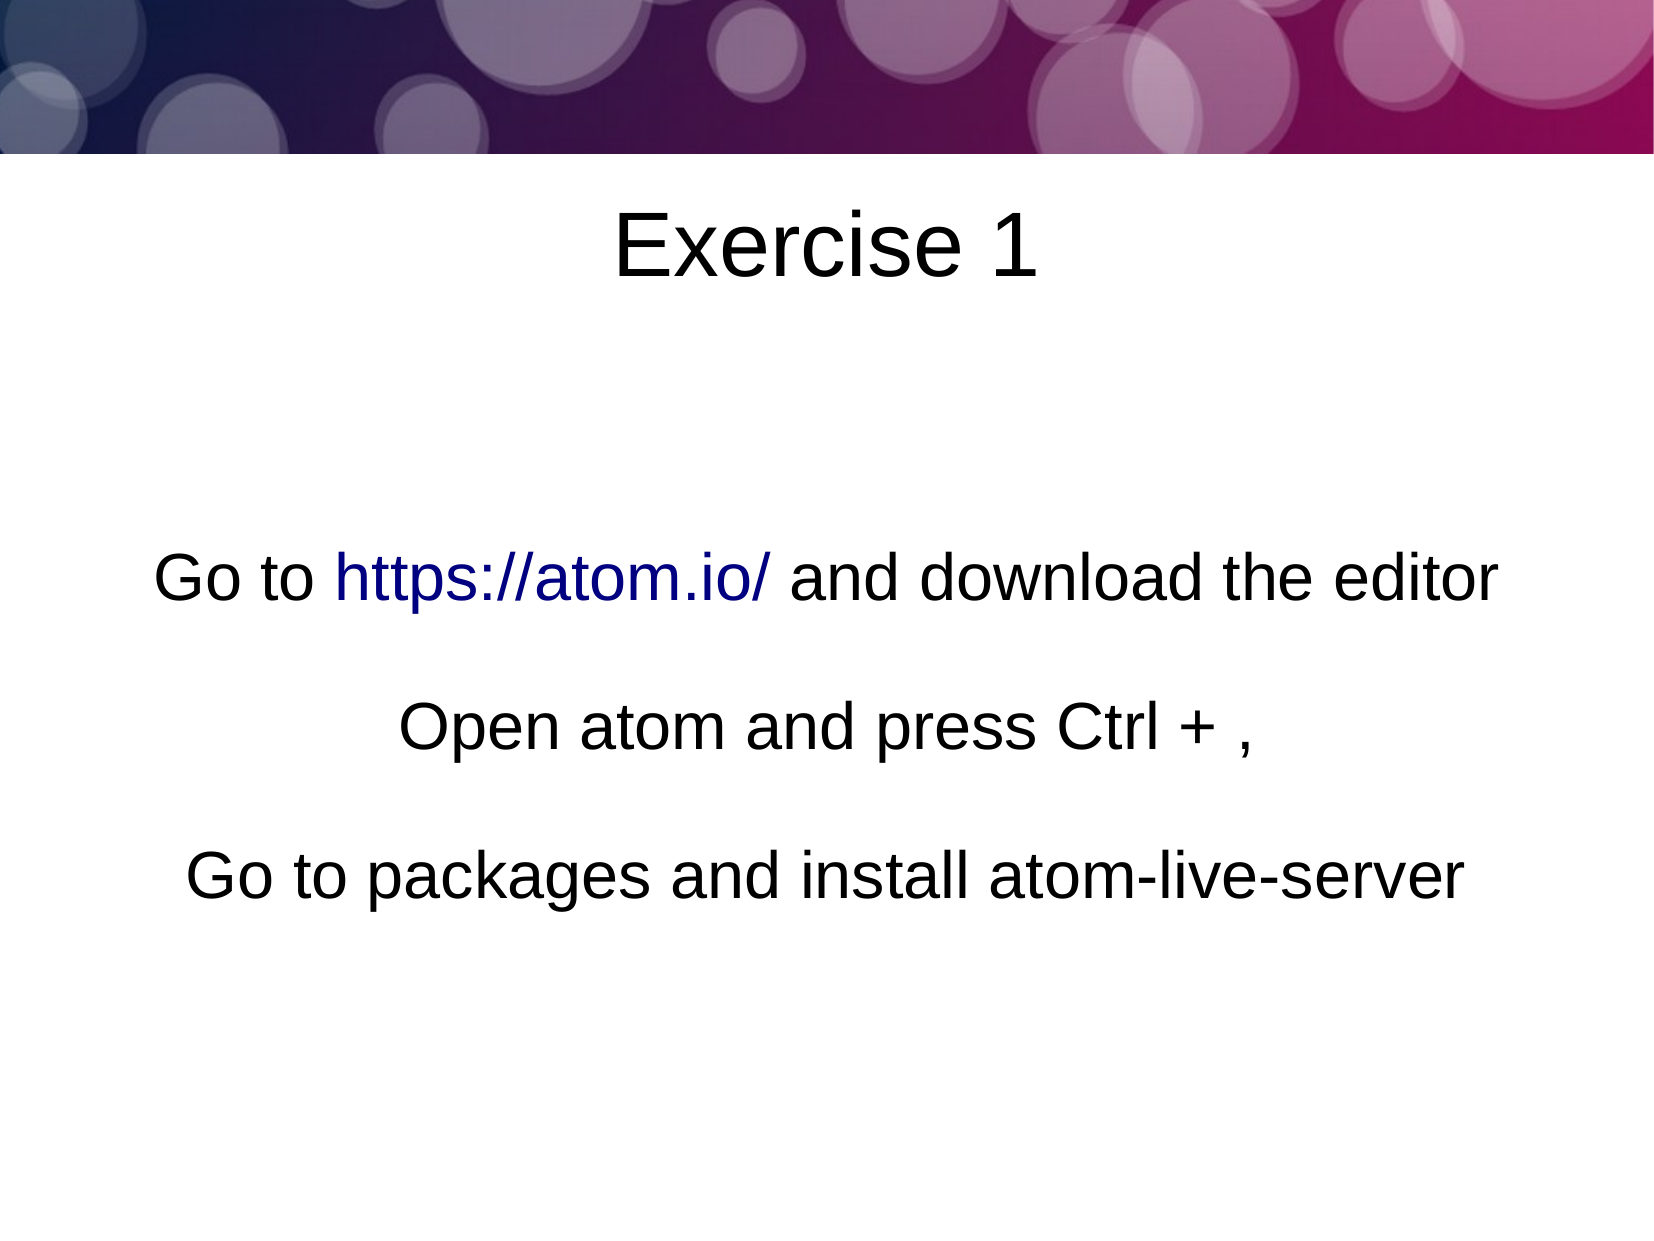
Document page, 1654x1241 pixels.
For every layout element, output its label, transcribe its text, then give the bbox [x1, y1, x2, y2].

picture [0, 0, 1654, 154]
title Exercise 1 [82, 159, 1571, 331]
subtitle Go to https://atom.io/ and download the editor Open atom and press Ctrl + , Go to packages and install atom-live-server [82, 366, 1571, 1087]
